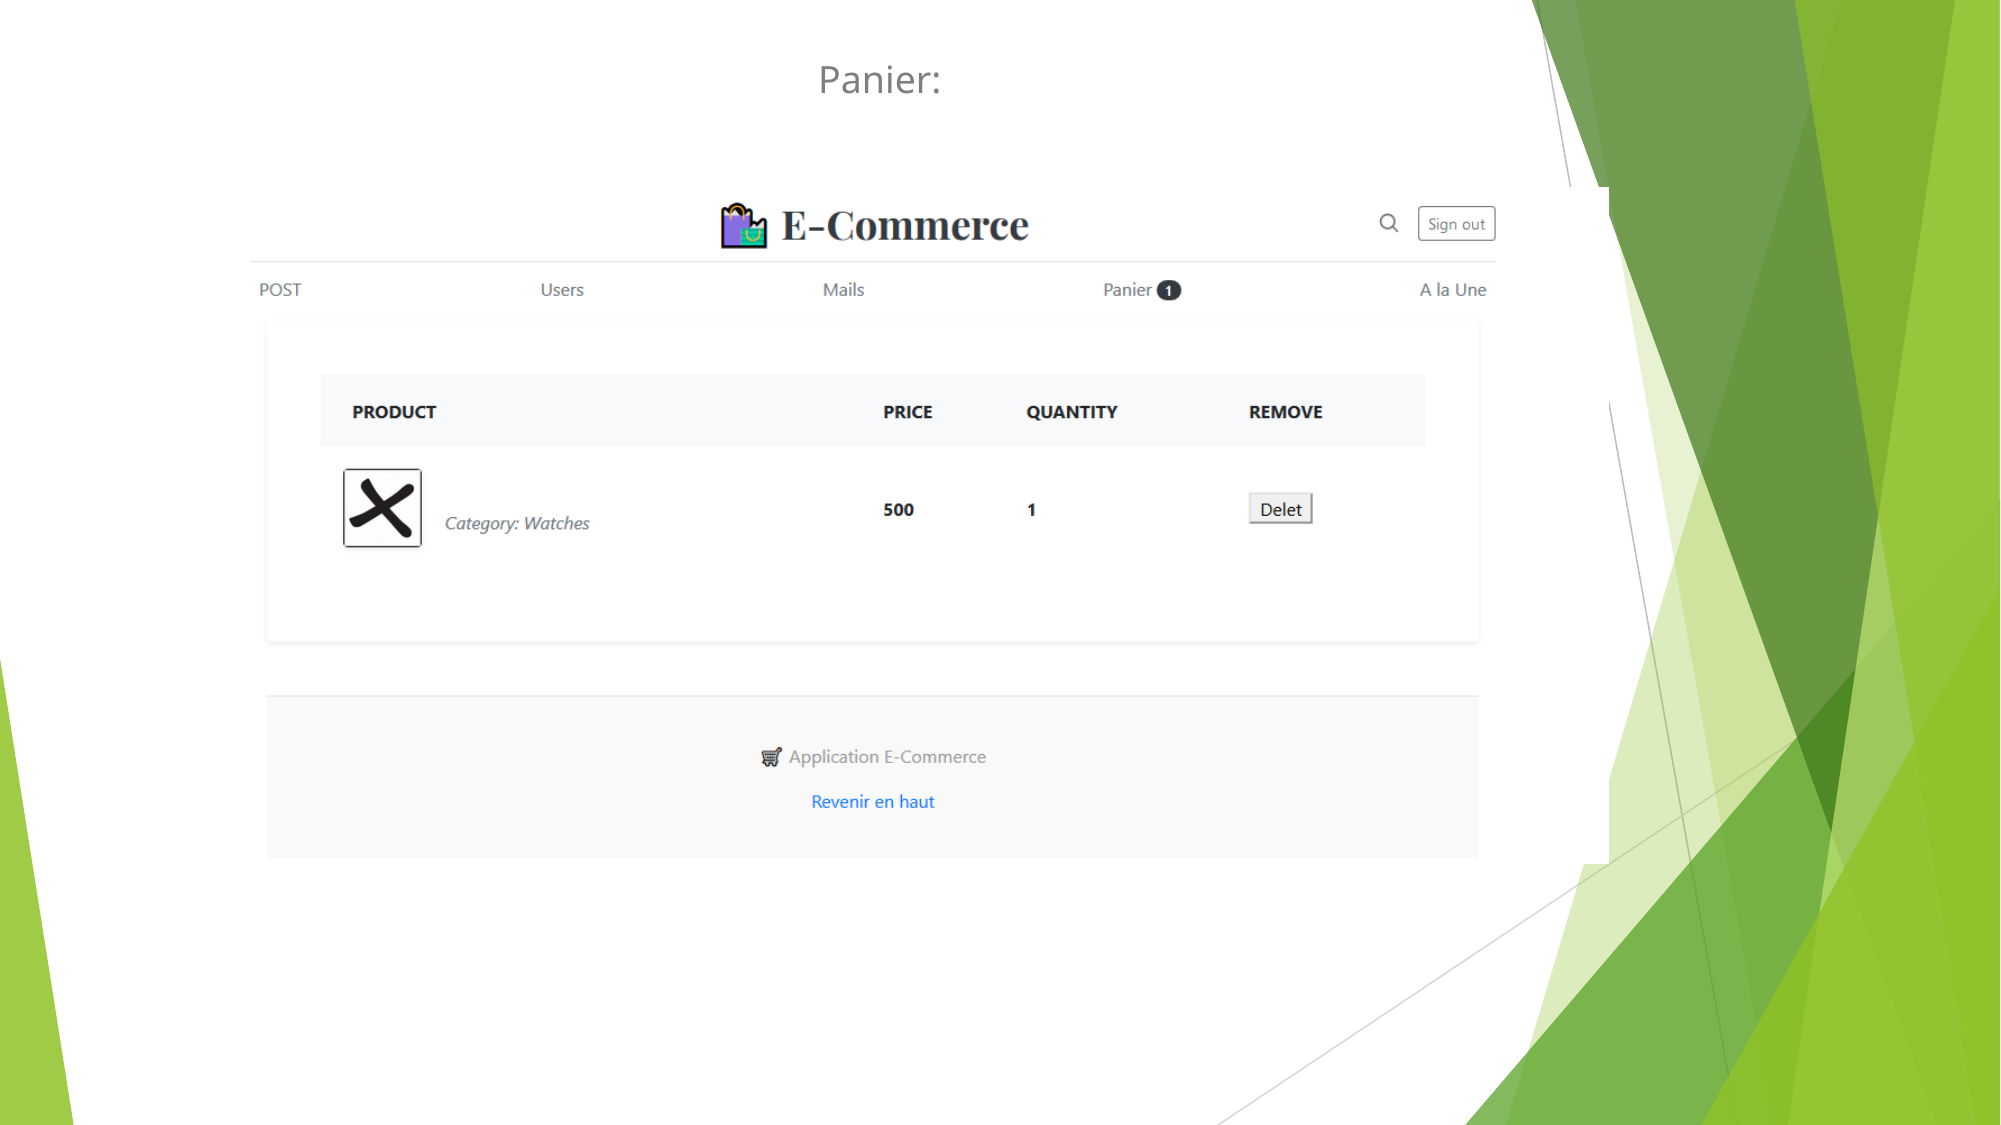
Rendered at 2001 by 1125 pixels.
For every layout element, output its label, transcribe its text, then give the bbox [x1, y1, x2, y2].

list Panier: [190, 48, 1570, 149]
picture [203, 187, 1609, 864]
